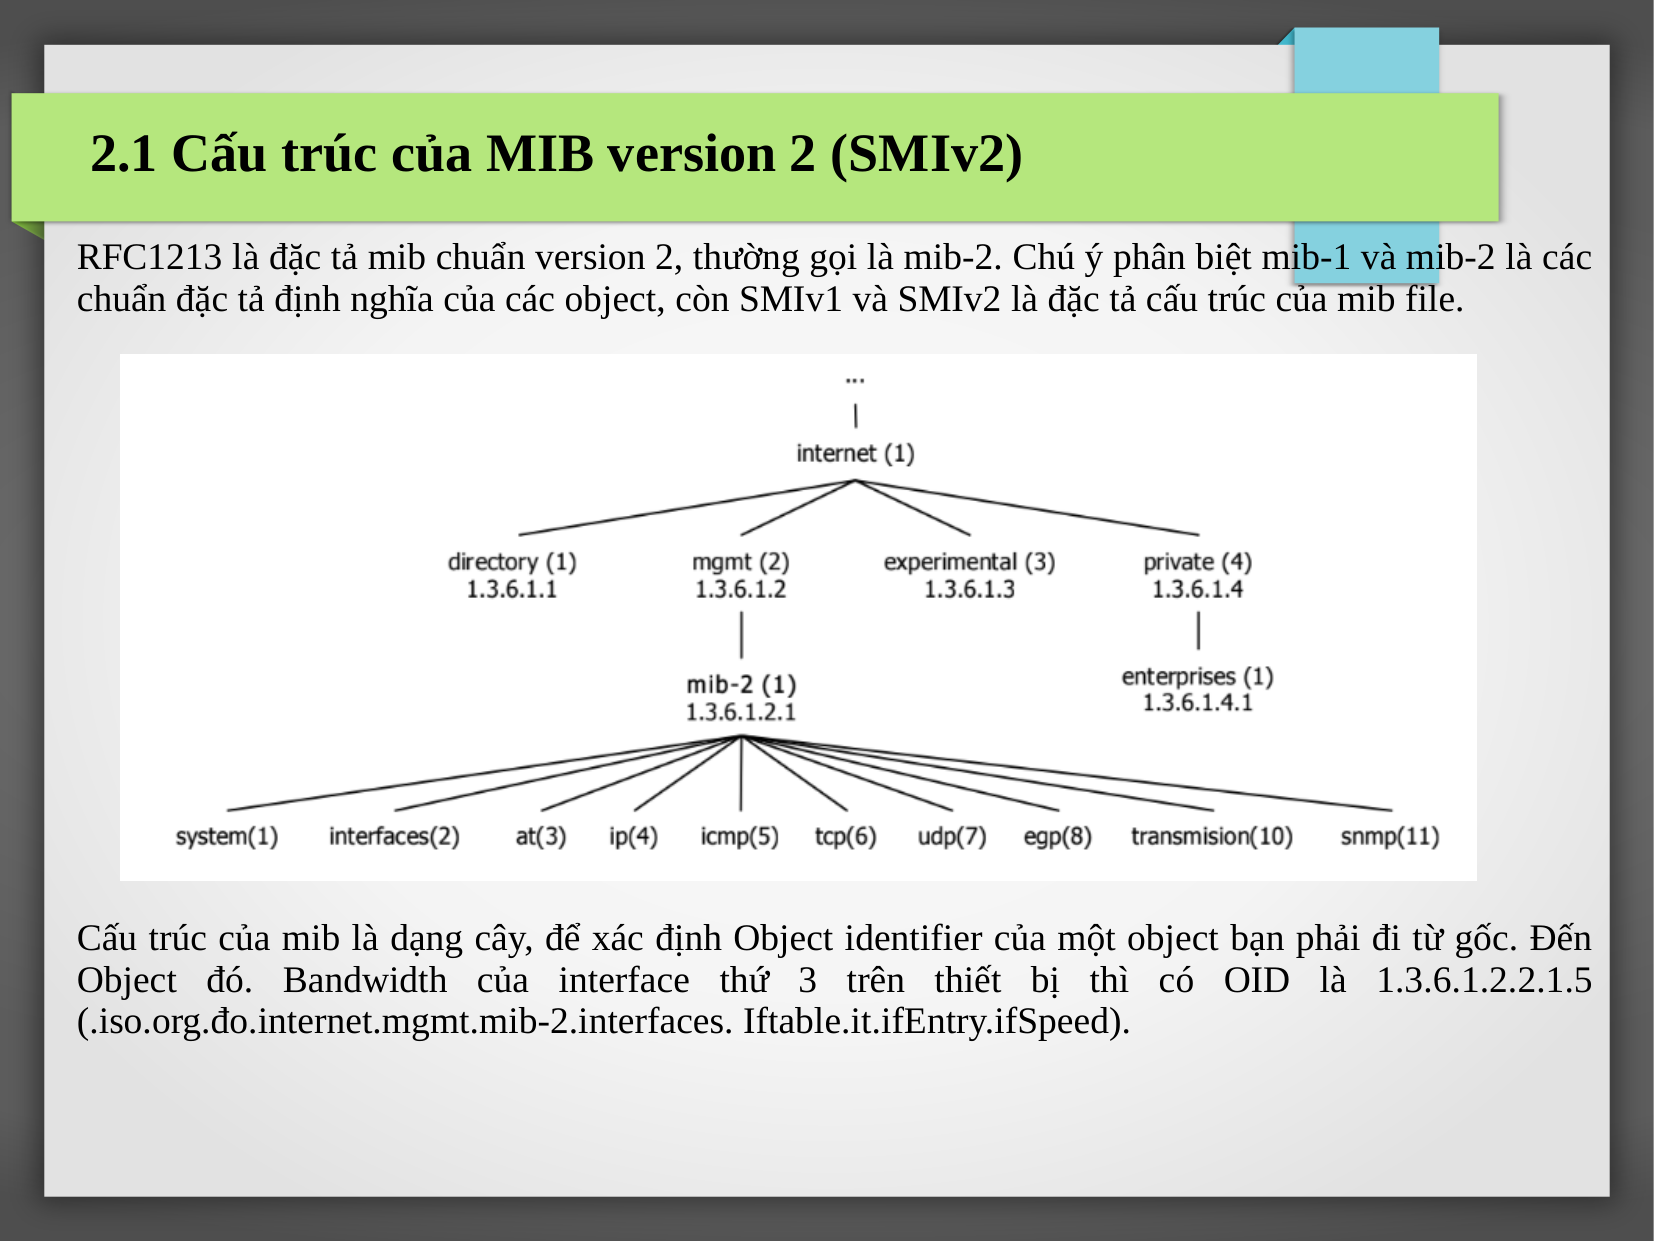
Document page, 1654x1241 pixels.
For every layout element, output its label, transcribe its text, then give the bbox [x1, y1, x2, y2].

picture [0, 0, 1654, 1241]
title 2.1 Cấu trúc của MIB version 2 (SMIv2) [76, 94, 1258, 213]
list RFC1213 là đặc tả mib chuẩn version 2, thường gọi là mib-2. Chú ý phân biệt mib-1 và mib-2 là các chuẩn đặc tả định nghĩa của các object, còn SMIv1 và SMIv2 là đặc tả cấu trúc của mib file. Cấu trúc của mib là dạng cây, để xác định Object identifier của một object bạn phải đi từ gốc. Đến Object đó. Bandwidth của interface thứ 3 trên thiết bị thì có OID là 1.3.6.1.2.2.1.5 (.iso.org.đo.internet.mgmt.mib-2.interfaces. Iftable.it.ifEntry.ifSpeed). [76, 236, 1595, 1211]
